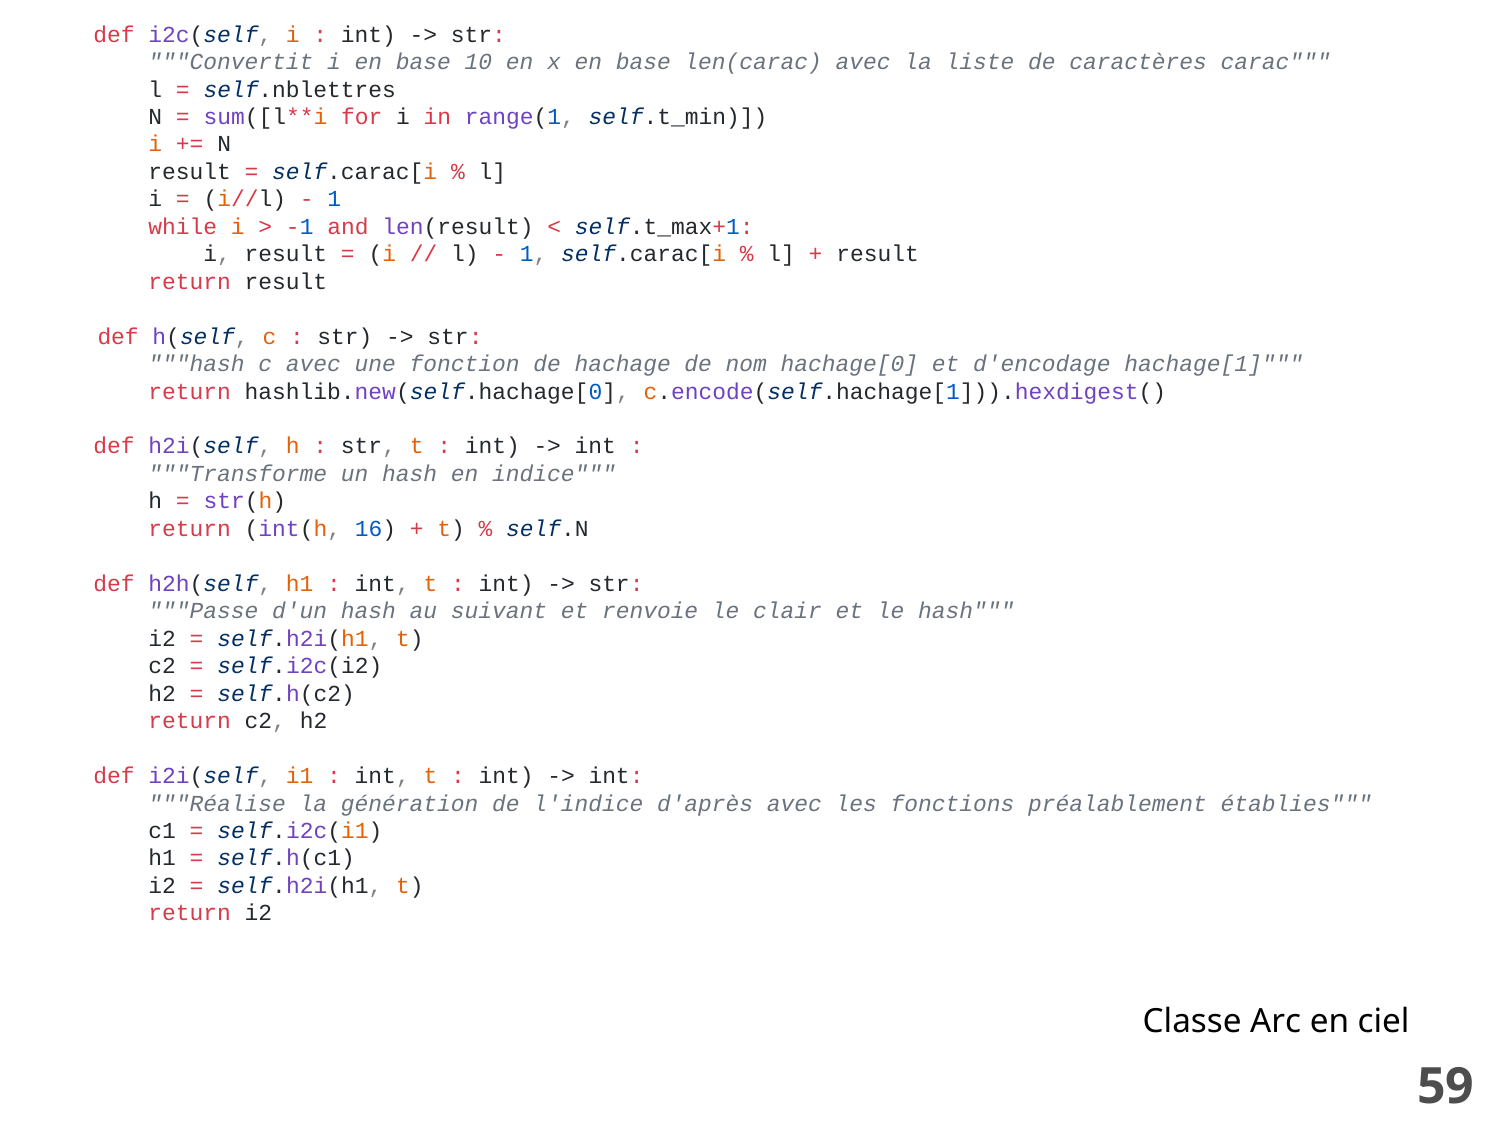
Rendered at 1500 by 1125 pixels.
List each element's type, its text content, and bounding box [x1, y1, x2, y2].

text_box def i2c(self, i : int) -> str: """Convertit i en base 10 en x en base len(carac) avec la liste de caractères carac""" l = self.nblettres N = sum([l**i for i in range(1, self.t_min)]) i += N result = self.carac[i % l] i = (i//l) - 1 while i > -1 and len(result) < self.t_max+1: i, result = (i // l) - 1, self.carac[i % l] + result return result def h(self, c : str) -> str: """hash c avec une fonction de hachage de nom hachage[0] et d'encodage hachage[1]""" return hashlib.new(self.hachage[0], c.encode(self.hachage[1])).hexdigest() def h2i(self, h : str, t : int) -> int : """Transforme un hash en indice""" h = str(h) return (int(h, 16) + t) % self.N def h2h(self, h1 : int, t : int) -> str: """Passe d'un hash au suivant et renvoie le clair et le hash""" i2 = self.h2i(h1, t) c2 = self.i2c(i2) h2 = self.h(c2) return c2, h2 def i2i(self, i1 : int, t : int) -> int: """Réalise la génération de l'indice d'après avec les fonctions préalablement établies""" c1 = self.i2c(i1) h1 = self.h(c1) i2 = self.h2i(h1, t) return i2 [23, 11, 1477, 1111]
text_box <numéro> [1447, 1054, 1500, 1109]
text_box Classe Arc en ciel [1127, 992, 1447, 1125]
